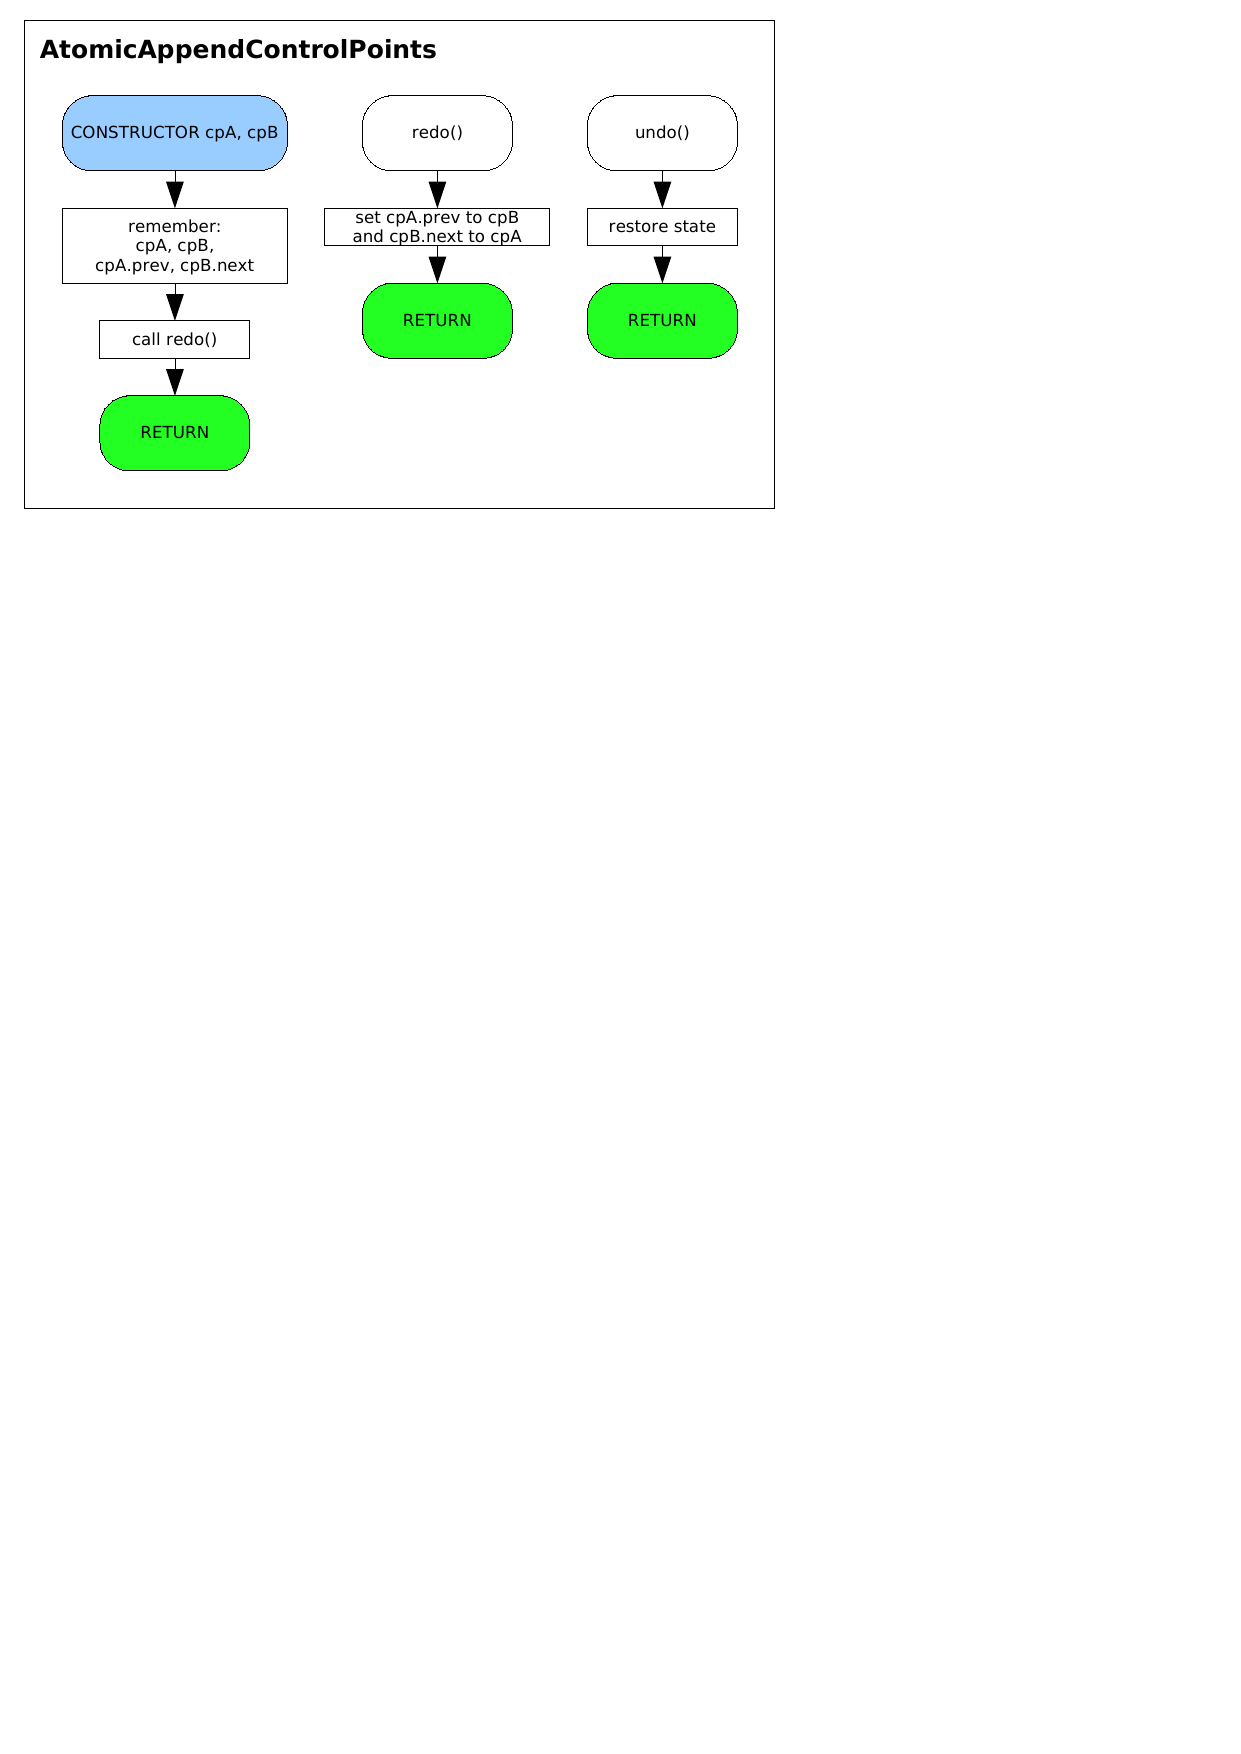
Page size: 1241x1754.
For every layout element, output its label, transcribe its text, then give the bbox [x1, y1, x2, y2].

text_box remember: cpA, cpB, cpA.prev, cpB.next [62, 208, 288, 284]
text_box AtomicAppendControlPoints [24, 20, 775, 509]
text_box redo() [362, 95, 513, 171]
text_box RETURN [587, 283, 738, 359]
text_box restore state [587, 208, 738, 246]
text_box RETURN [362, 283, 513, 359]
text_box undo() [587, 95, 738, 171]
text_box call redo() [99, 320, 250, 359]
text_box set cpA.prev to cpB and cpB.next to cpA [324, 208, 550, 246]
